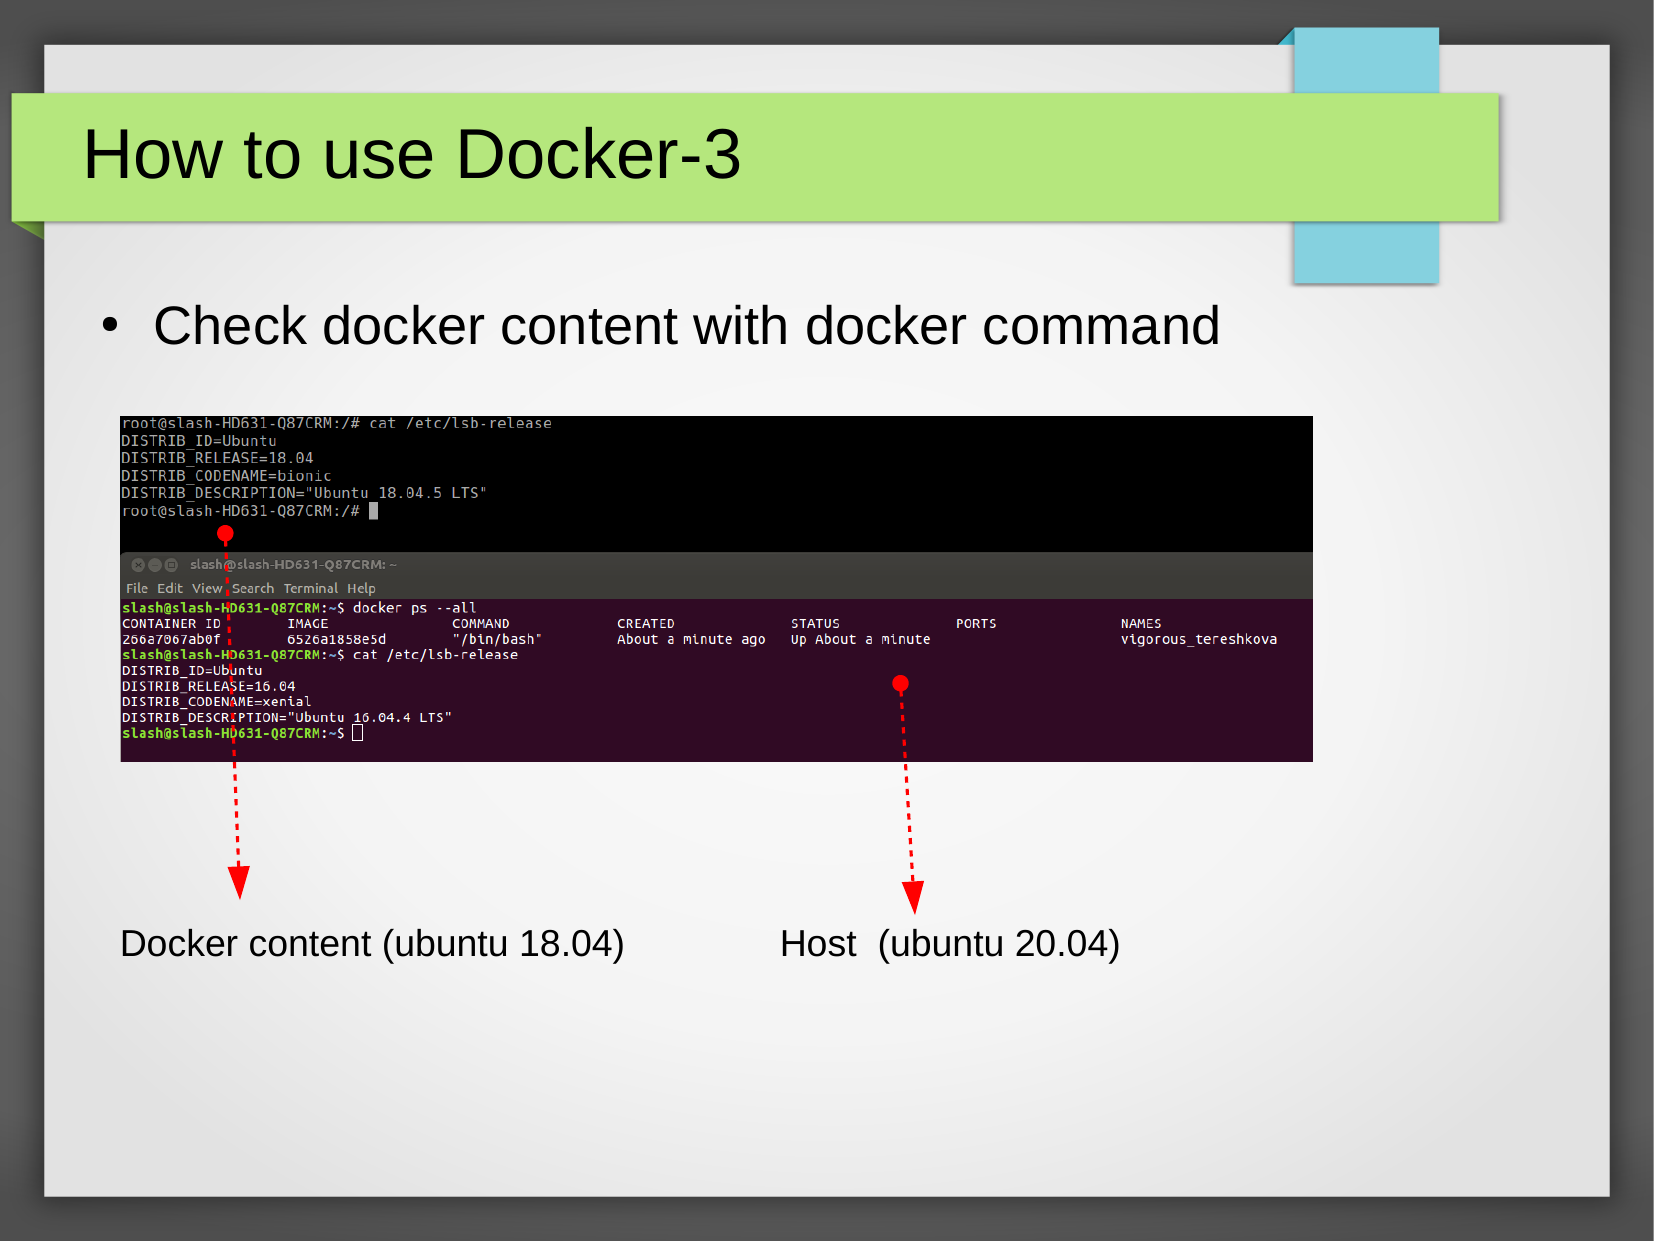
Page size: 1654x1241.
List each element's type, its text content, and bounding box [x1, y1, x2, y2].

list Check docker content with docker command [82, 295, 1571, 1015]
text_box Host (ubuntu 20.04) [765, 915, 1351, 976]
title How to use Docker-3 [82, 94, 1264, 213]
picture [0, 0, 1654, 1241]
text_box Docker content (ubuntu 18.04) [105, 915, 691, 976]
